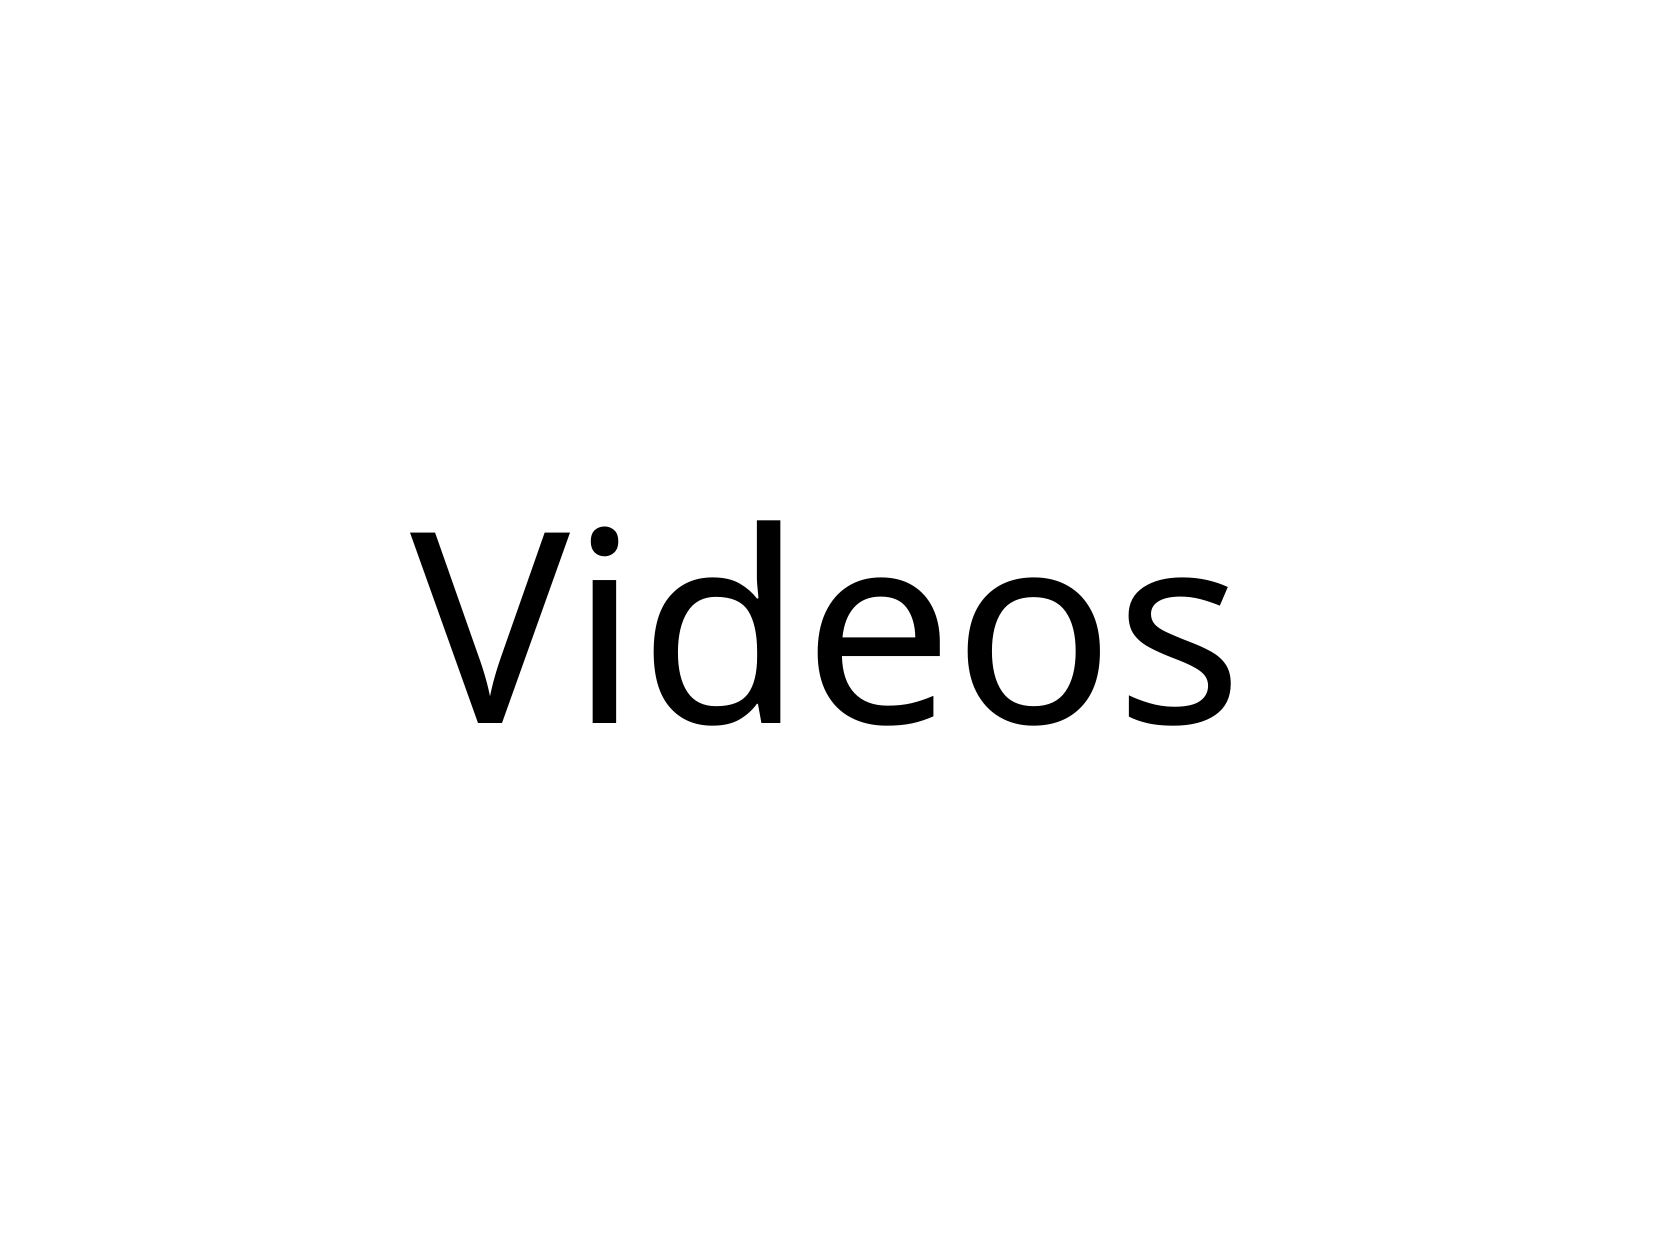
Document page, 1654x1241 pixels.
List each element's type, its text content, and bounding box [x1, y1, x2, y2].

subtitle Videos [82, 329, 1571, 911]
